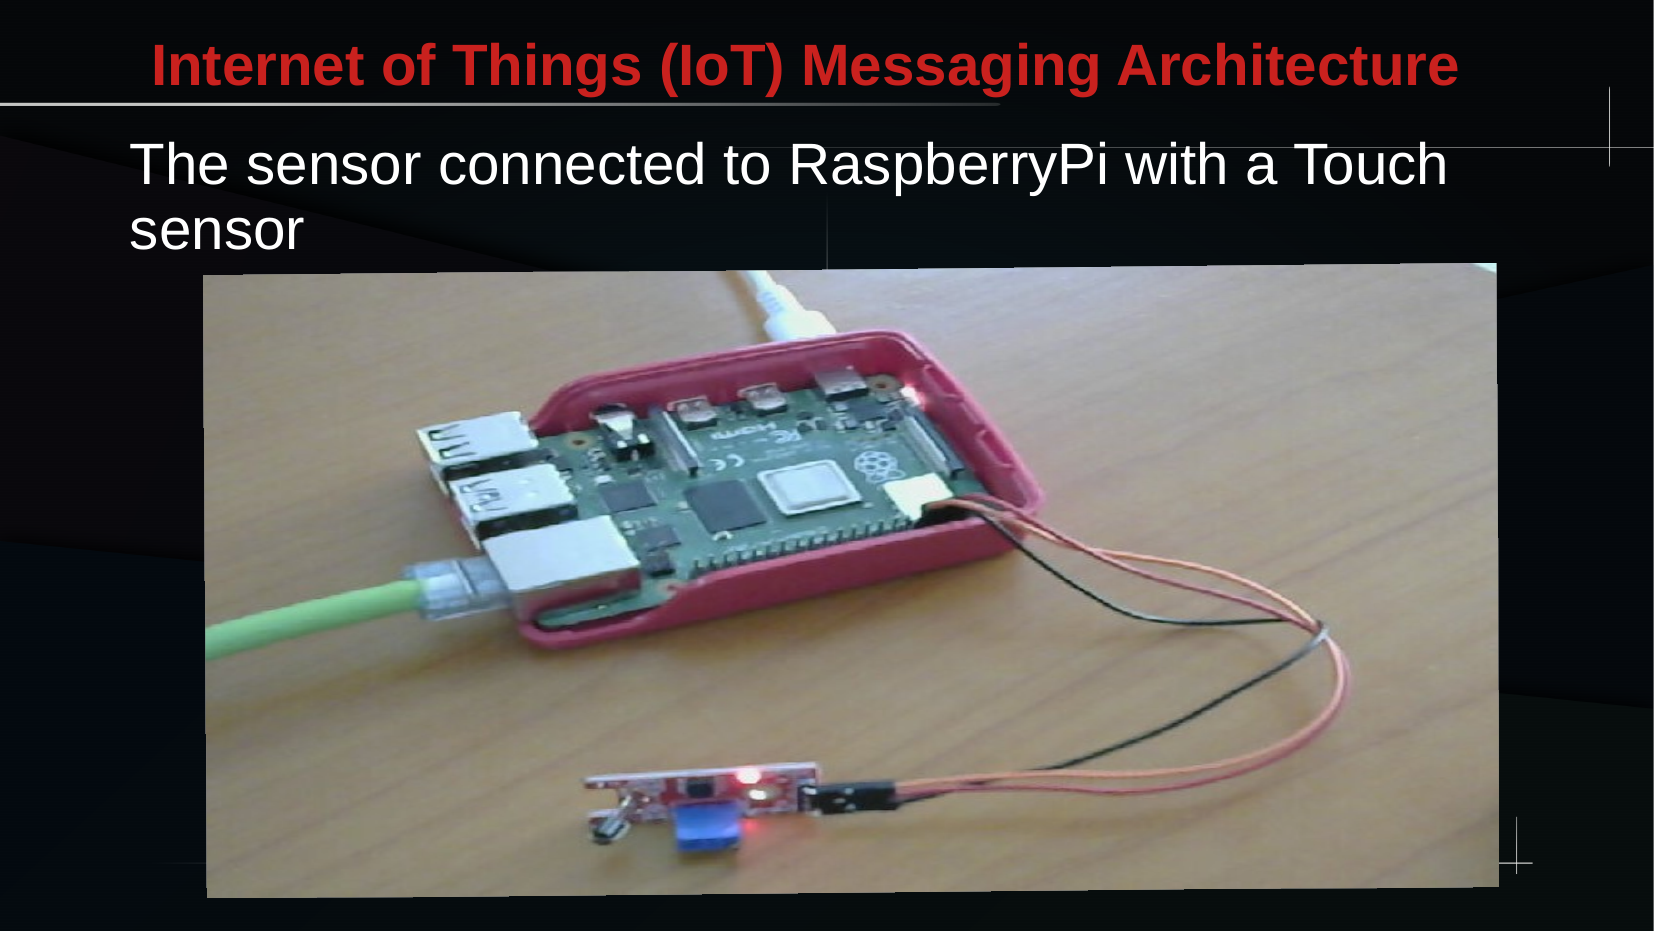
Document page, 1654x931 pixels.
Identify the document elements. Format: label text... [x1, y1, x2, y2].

title Internet of Things (IoT) Messaging Architecture [23, 11, 1589, 119]
text_box The sensor connected to RaspberryPi with a Touch sensor [129, 132, 1607, 263]
picture [0, 0, 1654, 931]
